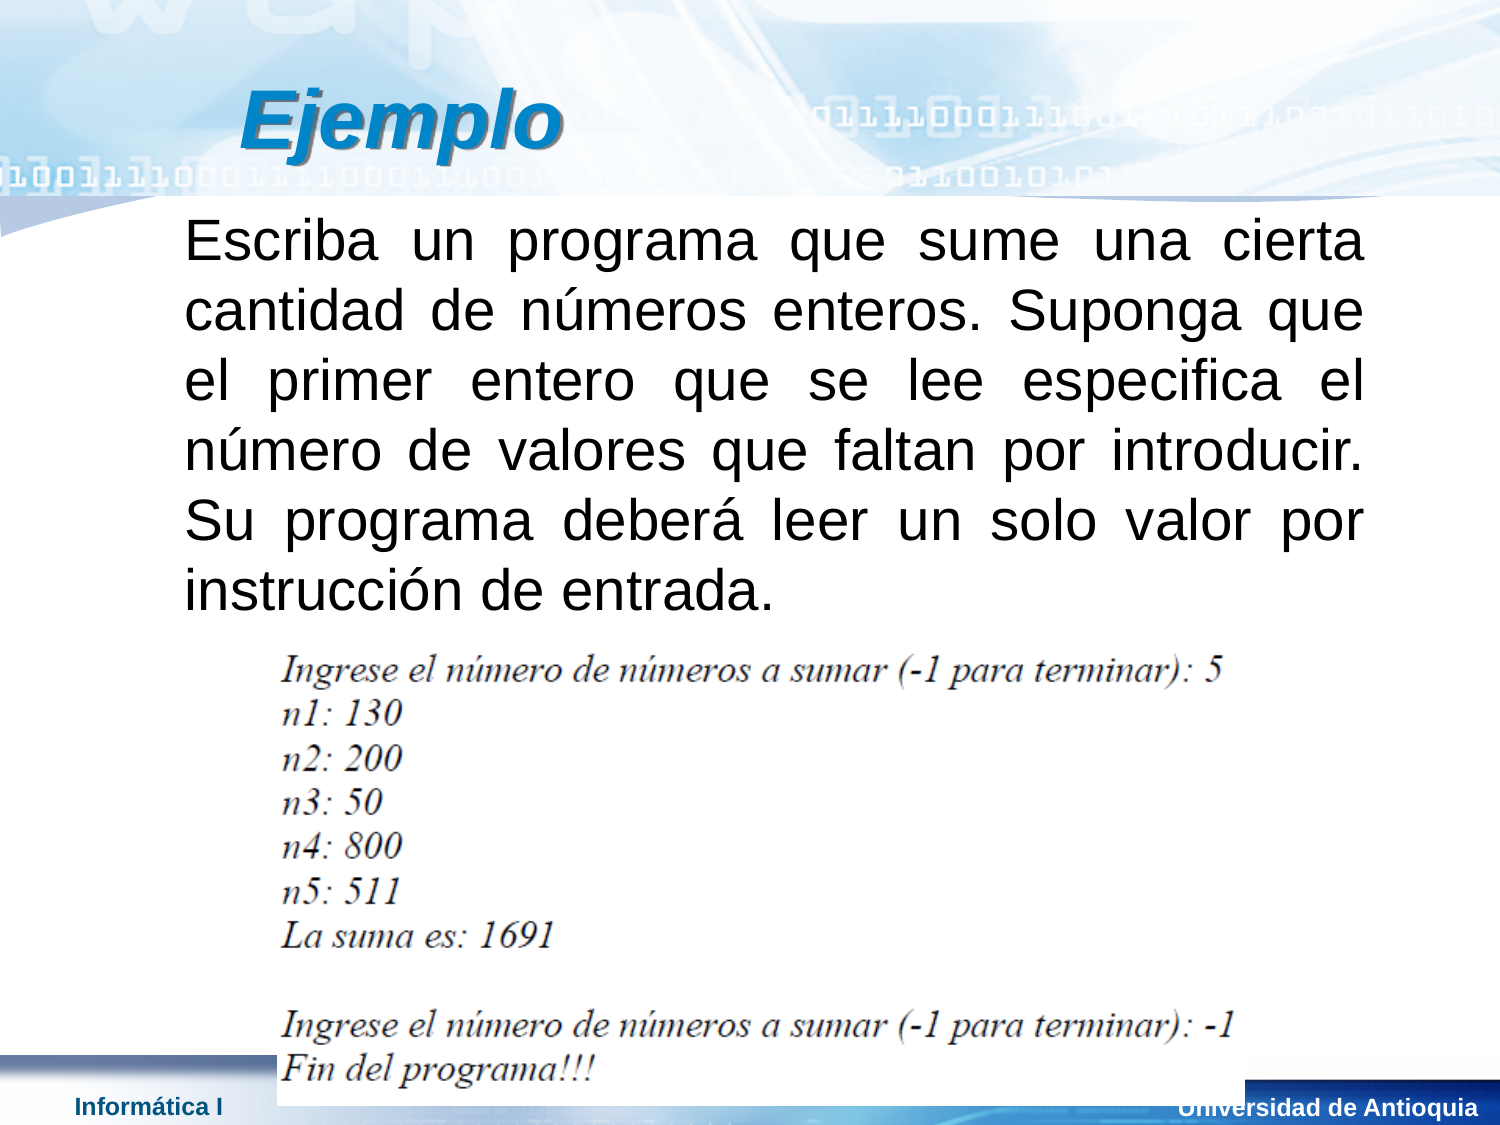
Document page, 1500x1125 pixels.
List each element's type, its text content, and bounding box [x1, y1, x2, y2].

text_box Escriba un programa que sume una cierta cantidad de números enteros. Suponga que el primer entero que se lee especifica el número de valores que faltan por introducir. Su programa deberá leer un solo valor por instrucción de entrada. [171, 195, 1380, 630]
title Ejemplo [224, 57, 1438, 150]
picture [0, 643, 1500, 1125]
picture [0, 0, 1500, 196]
